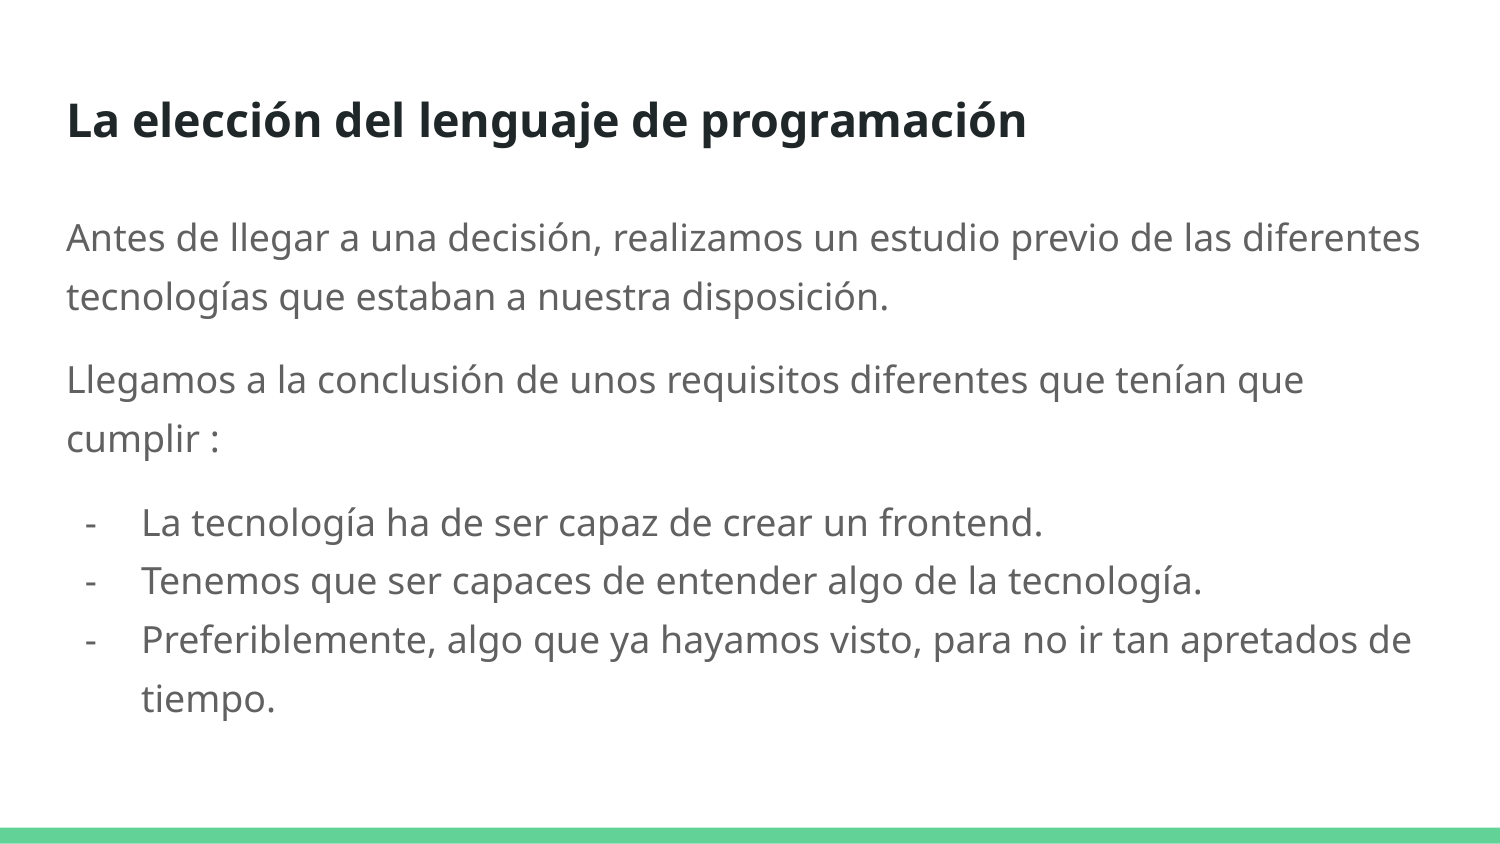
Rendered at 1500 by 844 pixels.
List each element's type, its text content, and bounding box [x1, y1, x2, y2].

list Antes de llegar a una decisión, realizamos un estudio previo de las diferentes tecnologías que estaban a nuestra disposición. Llegamos a la conclusión de unos requisitos diferentes que tenían que cumplir : La tecnología ha de ser capaz de crear un frontend. Tenemos que ser capaces de entender algo de la tecnología. Preferiblemente, algo que ya hayamos visto, para no ir tan apretados de tiempo. [51, 189, 1449, 750]
title La elección del lenguaje de programación [51, 72, 1449, 167]
